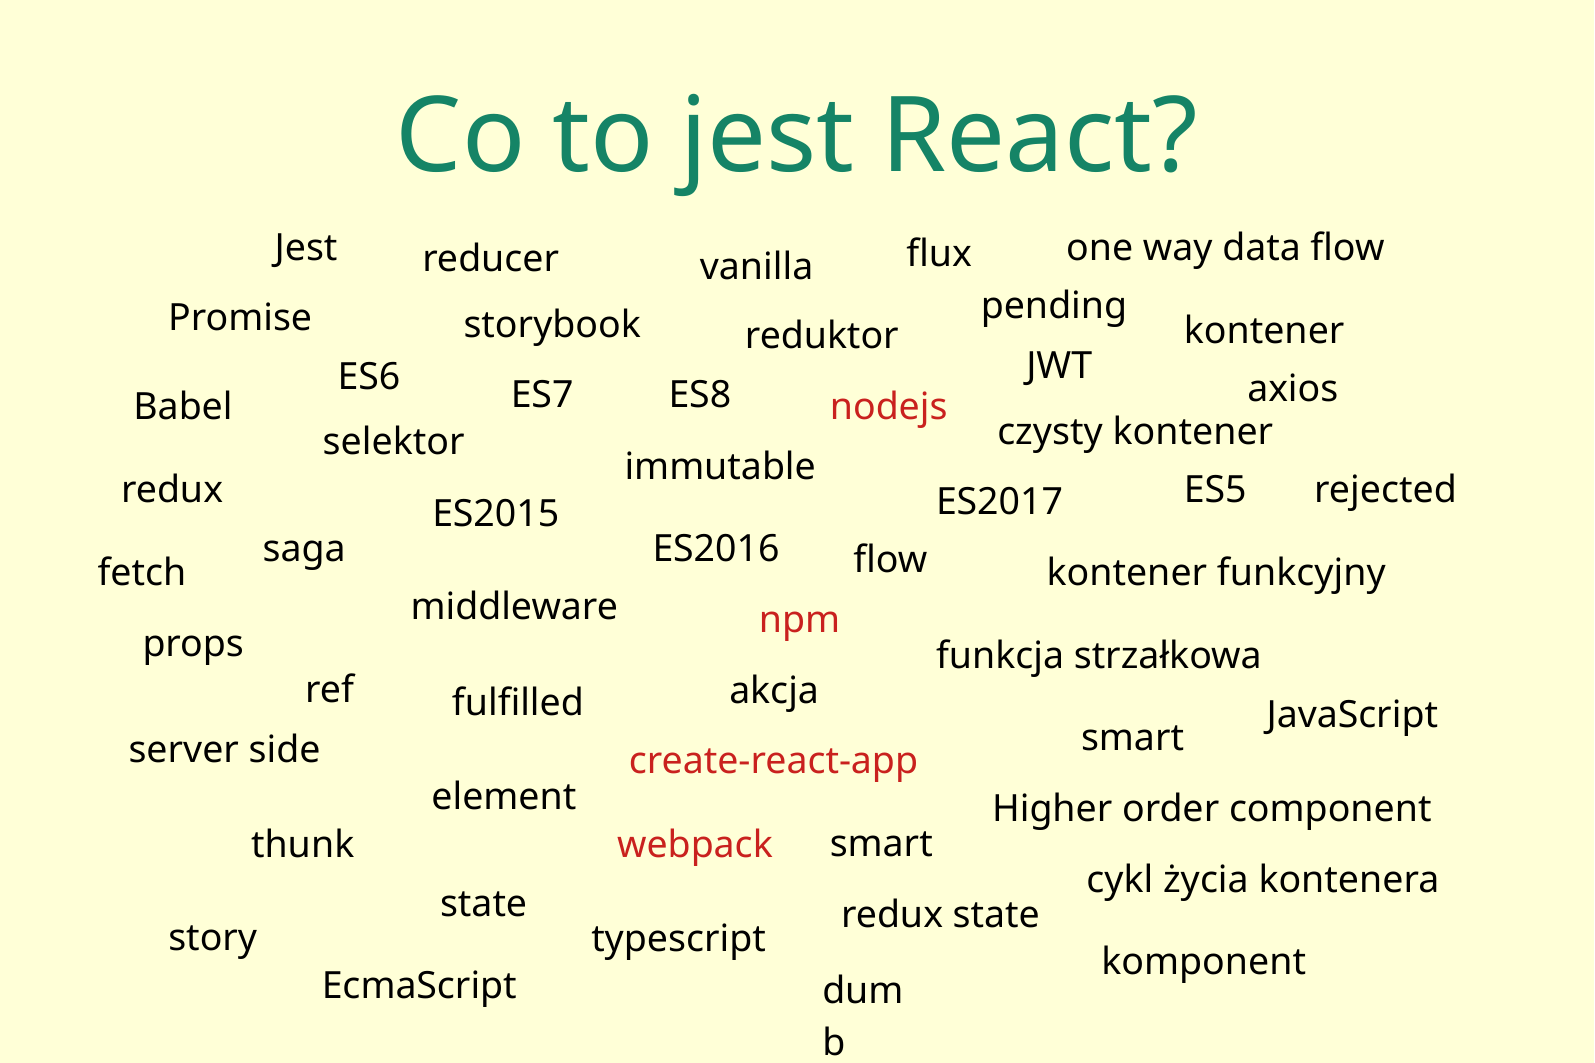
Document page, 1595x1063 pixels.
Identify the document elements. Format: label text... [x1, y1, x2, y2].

text_box server side [113, 715, 343, 774]
text_box czysty kontener [982, 397, 1304, 456]
text_box thunk [236, 809, 376, 869]
text_box fetch [82, 538, 202, 597]
text_box Higher order component [977, 773, 1449, 832]
text_box ES6 [323, 342, 426, 401]
text_box reduktor [730, 301, 922, 360]
text_box ES5 [1169, 455, 1272, 514]
text_box cykl życia kontenera [1071, 845, 1477, 904]
text_box immutable [609, 431, 833, 491]
text_box smart [814, 809, 954, 868]
text_box ES2015 [417, 479, 586, 538]
text_box ES8 [653, 360, 756, 419]
text_box akcja [714, 656, 841, 715]
text_box Jest [259, 212, 366, 271]
text_box ES2016 [637, 513, 805, 573]
text_box redux [106, 455, 244, 514]
text_box one way data flow [1051, 212, 1400, 271]
title Co to jest React? [79, 42, 1515, 220]
text_box funkcja strzałkowa [921, 620, 1294, 680]
text_box smart [1066, 702, 1205, 762]
text_box Promise [153, 283, 331, 342]
text_box EcmaScript [307, 951, 556, 1010]
text_box JWT [1011, 330, 1124, 390]
text_box flux [891, 219, 992, 278]
text_box pending [966, 270, 1141, 330]
text_box Babel [118, 372, 249, 431]
text_box story [153, 903, 279, 962]
text_box npm [744, 585, 854, 644]
text_box nodejs [814, 372, 961, 431]
text_box props [127, 608, 260, 668]
text_box vanilla [685, 231, 839, 291]
text_box reducer [407, 224, 579, 283]
text_box selektor [307, 407, 485, 466]
text_box dumb [807, 956, 939, 1016]
text_box webpack [602, 809, 789, 869]
text_box JavaScript [1251, 679, 1501, 739]
text_box kontener funkcyjny [1031, 538, 1418, 597]
text_box kontener [1169, 295, 1364, 355]
text_box state [425, 868, 545, 928]
text_box create-react-app [614, 726, 989, 786]
text_box typescript [576, 904, 792, 963]
text_box komponent [1086, 927, 1319, 986]
text_box redux state [826, 880, 1063, 939]
text_box element [416, 761, 591, 821]
text_box rejected [1299, 455, 1475, 514]
text_box flow [838, 525, 941, 584]
text_box axios [1232, 354, 1359, 413]
text_box ref [290, 655, 372, 714]
text_box ES7 [496, 360, 599, 419]
text_box middleware [395, 572, 638, 631]
text_box saga [248, 514, 359, 573]
text_box storybook [448, 290, 697, 349]
text_box ES2017 [921, 467, 1087, 526]
text_box fulfilled [437, 668, 603, 727]
